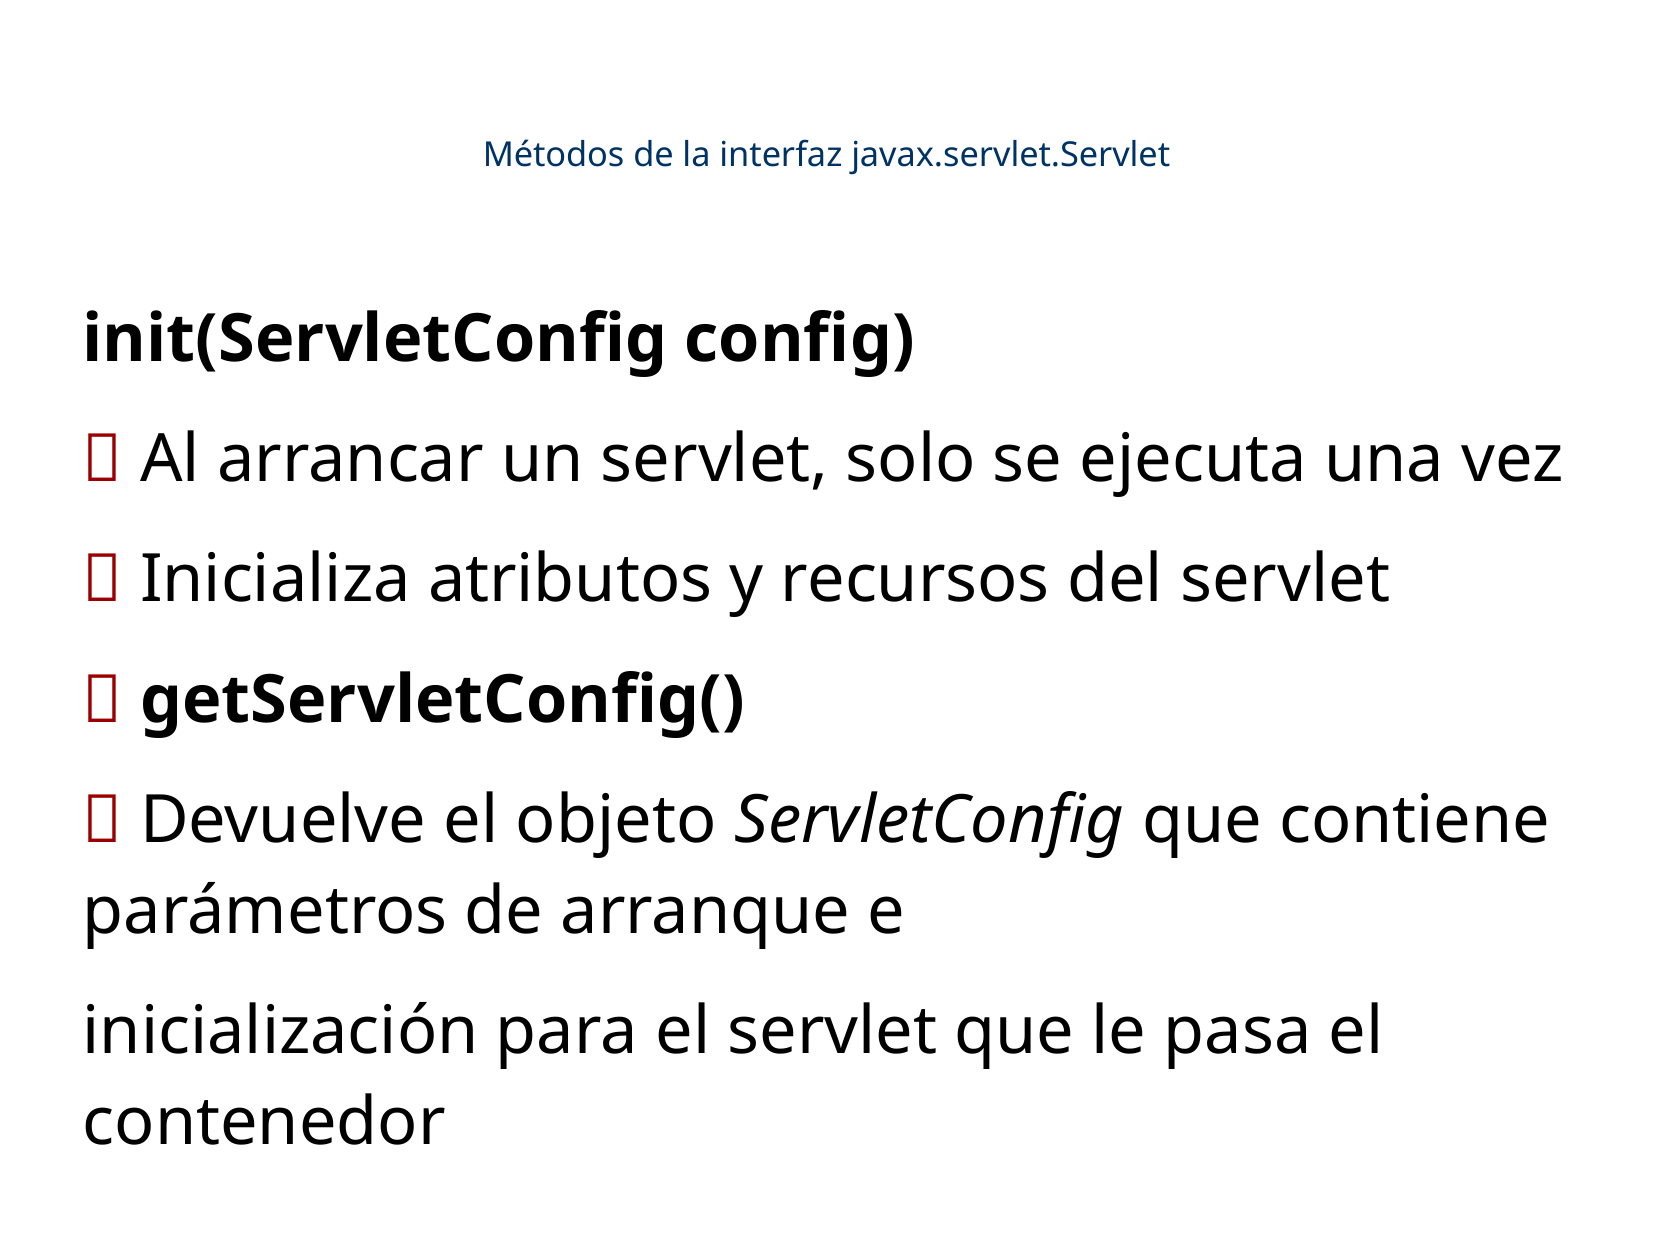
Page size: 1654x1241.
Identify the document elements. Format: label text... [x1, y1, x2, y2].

title Métodos de la interfaz javax.servlet.Servlet [82, 49, 1571, 257]
list init(ServletConfig config)  Al arrancar un servlet, solo se ejecuta una vez  Inicializa atributos y recursos del servlet  getServletConfig()  Devuelve el objeto ServletConfig que contiene parámetros de arranque e inicialización para el servlet que le pasa el contenedor [82, 290, 1571, 1241]
